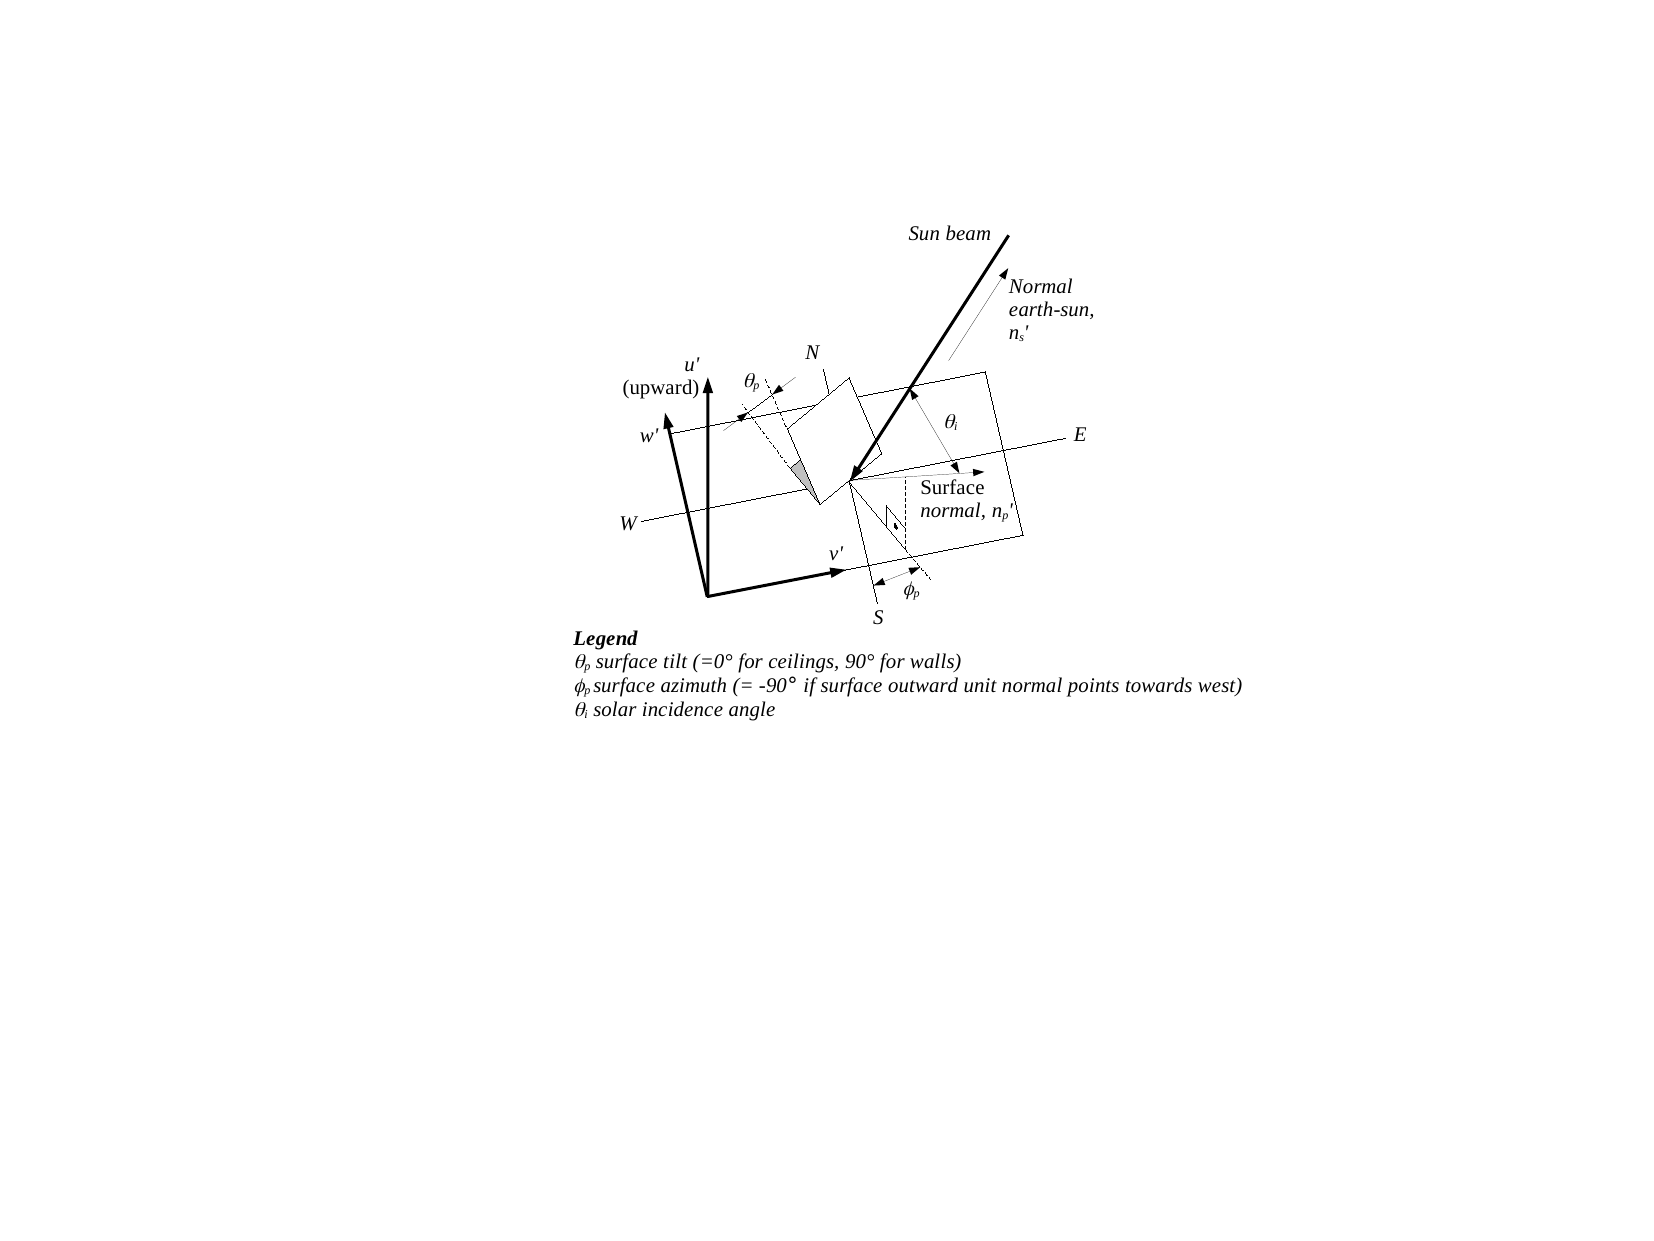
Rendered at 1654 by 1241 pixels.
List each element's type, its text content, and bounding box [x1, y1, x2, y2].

text_box E [1073, 423, 1087, 447]
text_box W [619, 511, 639, 535]
text_box p [742, 369, 760, 402]
text_box v' [829, 542, 844, 566]
text_box w' [640, 424, 659, 448]
text_box i [943, 410, 958, 443]
text_box Surface normal, np' [920, 476, 1012, 530]
text_box N [805, 341, 821, 365]
text_box Normal earth-sun, ns' [1008, 275, 1092, 352]
text_box u' (upward) [622, 353, 700, 400]
text_box Sun beam [908, 222, 992, 246]
text_box S [873, 606, 885, 627]
text_box Legend p surface tilt (=0° for ceilings, 90° for walls) p surface azimuth (= -90° if surface outward unit normal points towards west) i solar incidence angle [573, 627, 1232, 753]
text_box p [902, 576, 920, 610]
text_box [861, 443, 882, 470]
text_box [787, 377, 876, 505]
